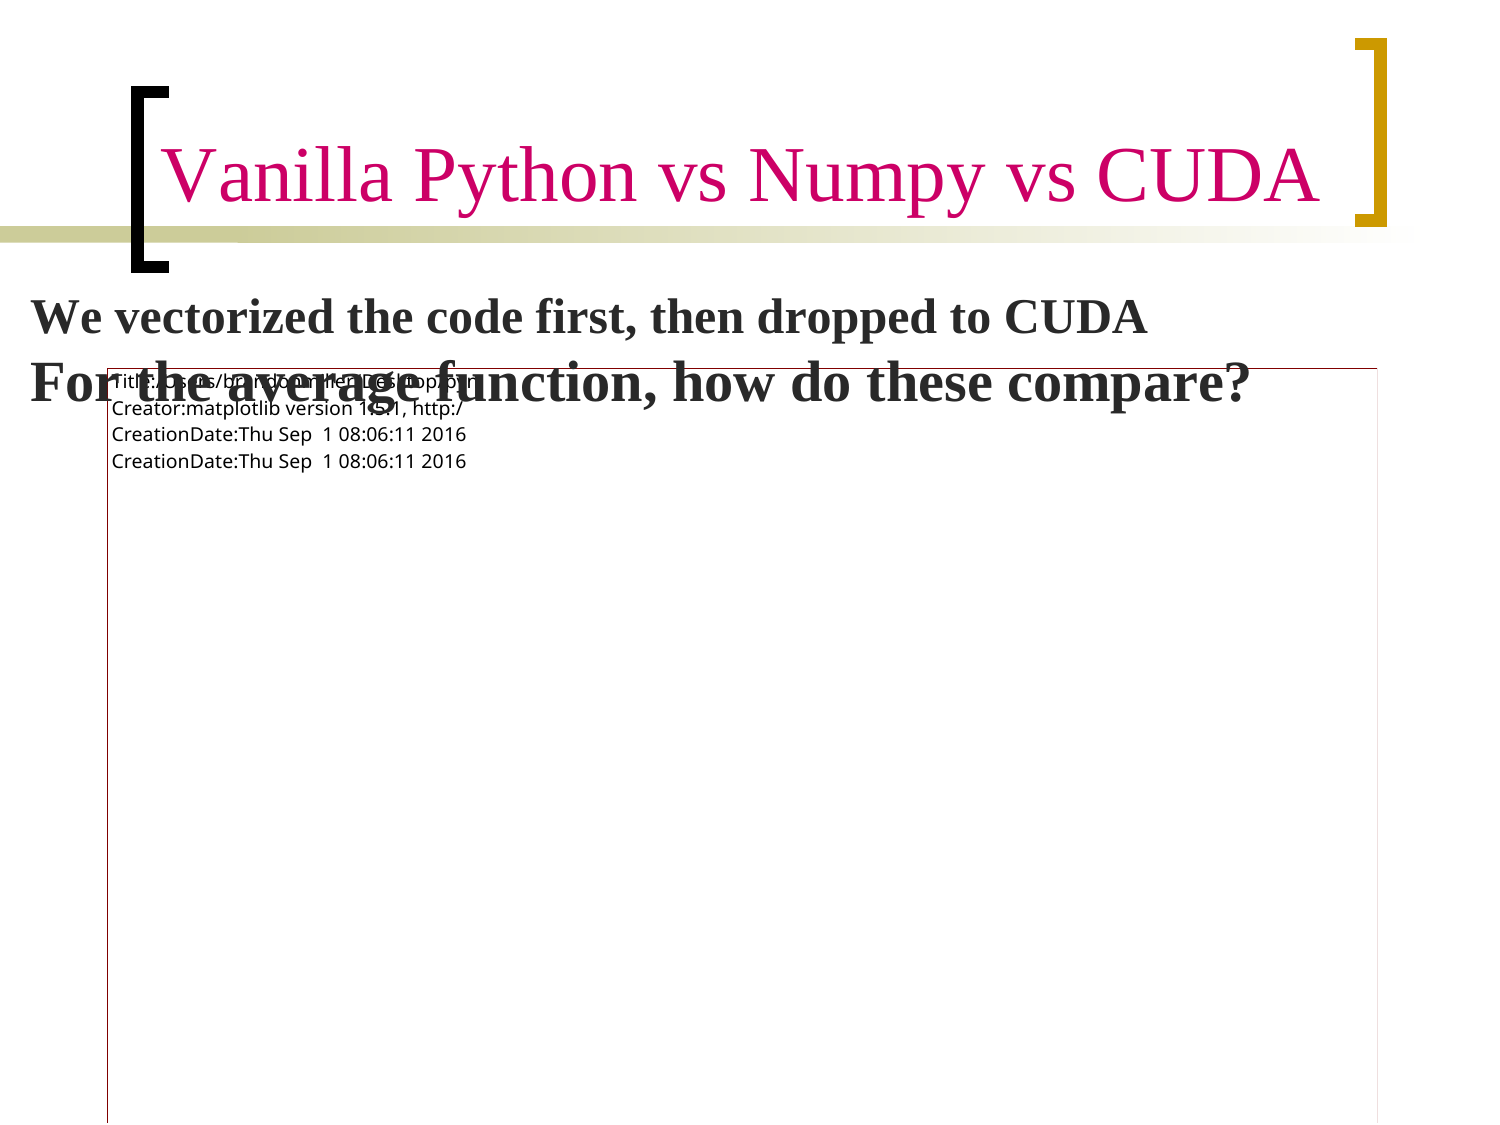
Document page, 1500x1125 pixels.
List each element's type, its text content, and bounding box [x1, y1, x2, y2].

title Vanilla Python vs Numpy vs CUDA [75, 0, 1353, 225]
picture [105, 367, 1378, 1123]
text_box We vectorized the code first, then dropped to CUDA For the average function, how do these compare? [15, 276, 1267, 631]
